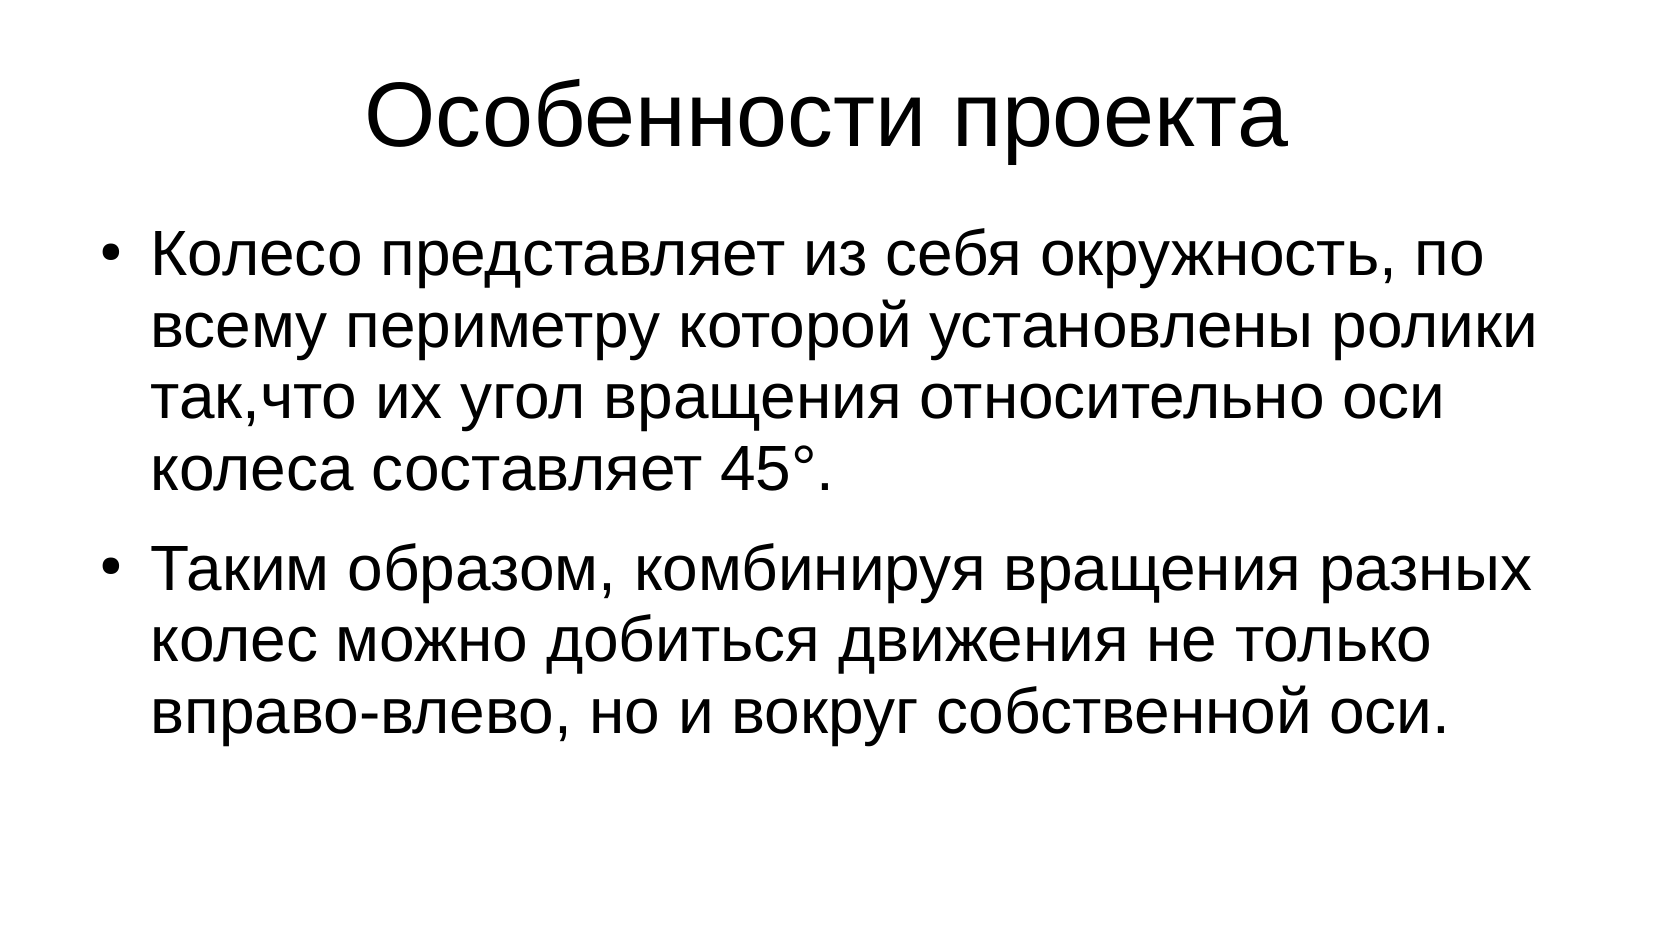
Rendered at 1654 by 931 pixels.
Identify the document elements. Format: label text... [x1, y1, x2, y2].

list Колесо представляет из себя окружность, по всему периметру которой установлены ролики так,что их угол вращения относительно оси колеса составляет 45°. Таким образом, комбинируя вращения разных колес можно добиться движения не только вправо-влево, но и вокруг собственной оси. [82, 217, 1571, 758]
title Особенности проекта [82, 37, 1571, 193]
